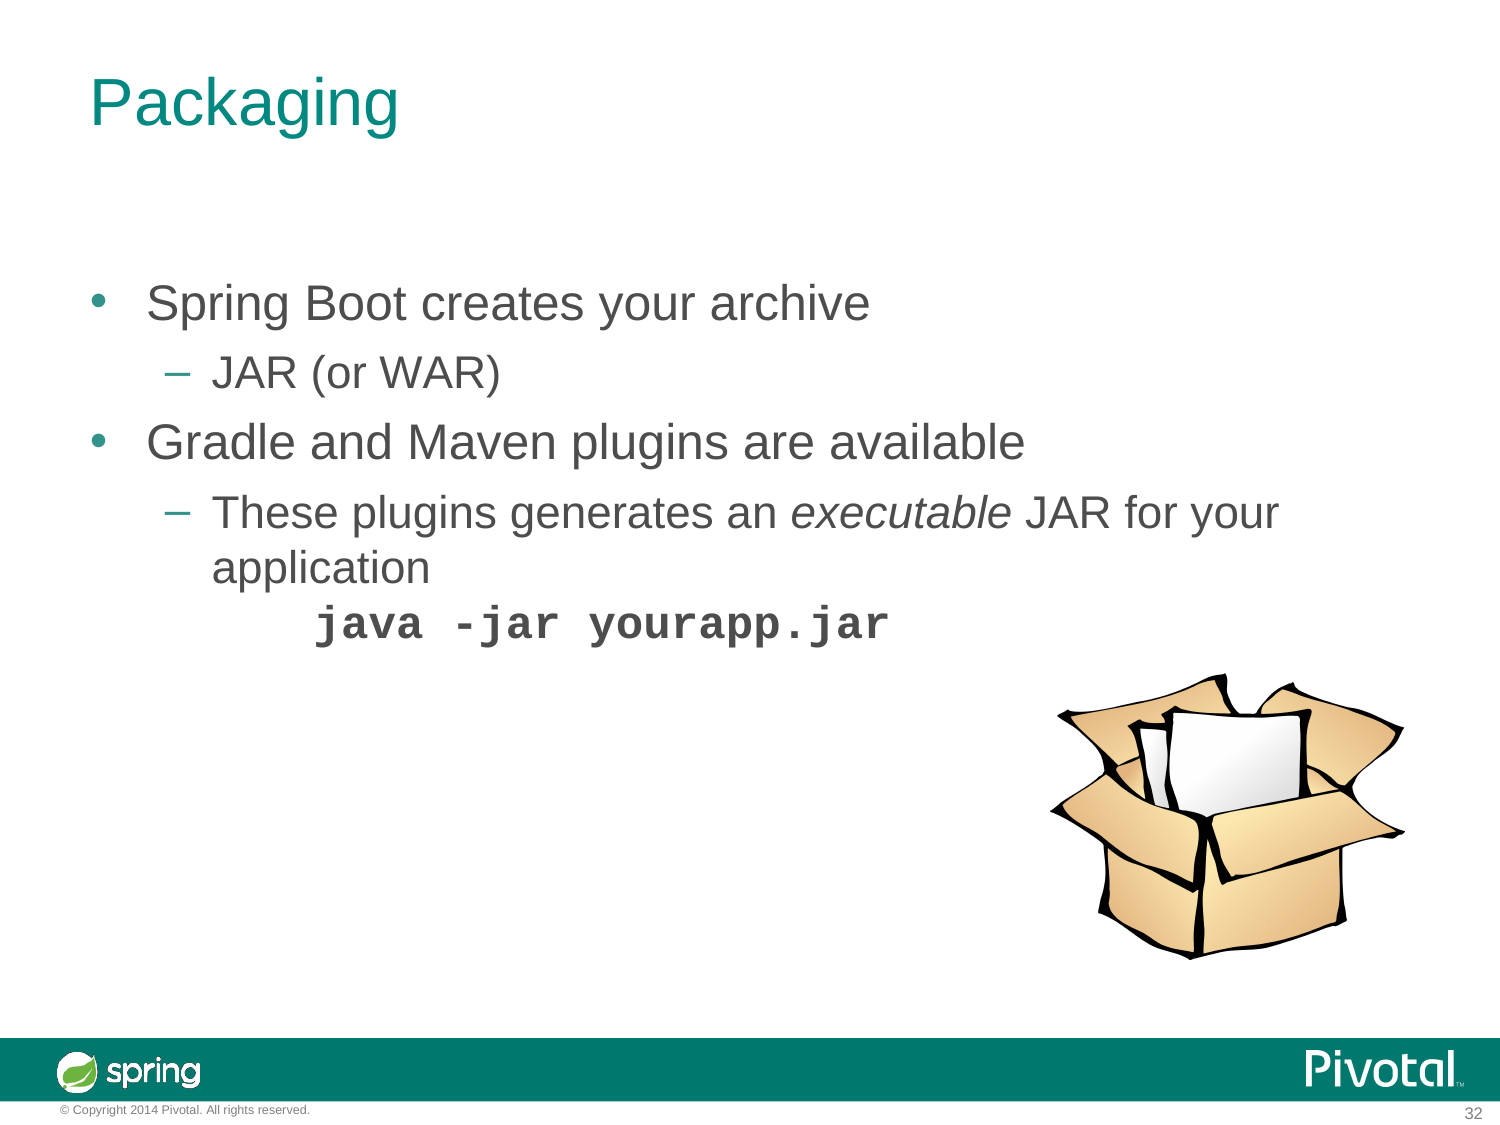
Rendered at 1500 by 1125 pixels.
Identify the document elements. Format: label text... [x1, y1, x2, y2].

picture [32, 1041, 210, 1103]
picture [1306, 1050, 1464, 1087]
title Packaging [75, 45, 1426, 233]
picture [1050, 673, 1405, 961]
list Spring Boot creates your archive JAR (or WAR) Gradle and Maven plugins are available These plugins generates an executable JAR for your application java -jar yourapp.jar [75, 262, 1426, 931]
